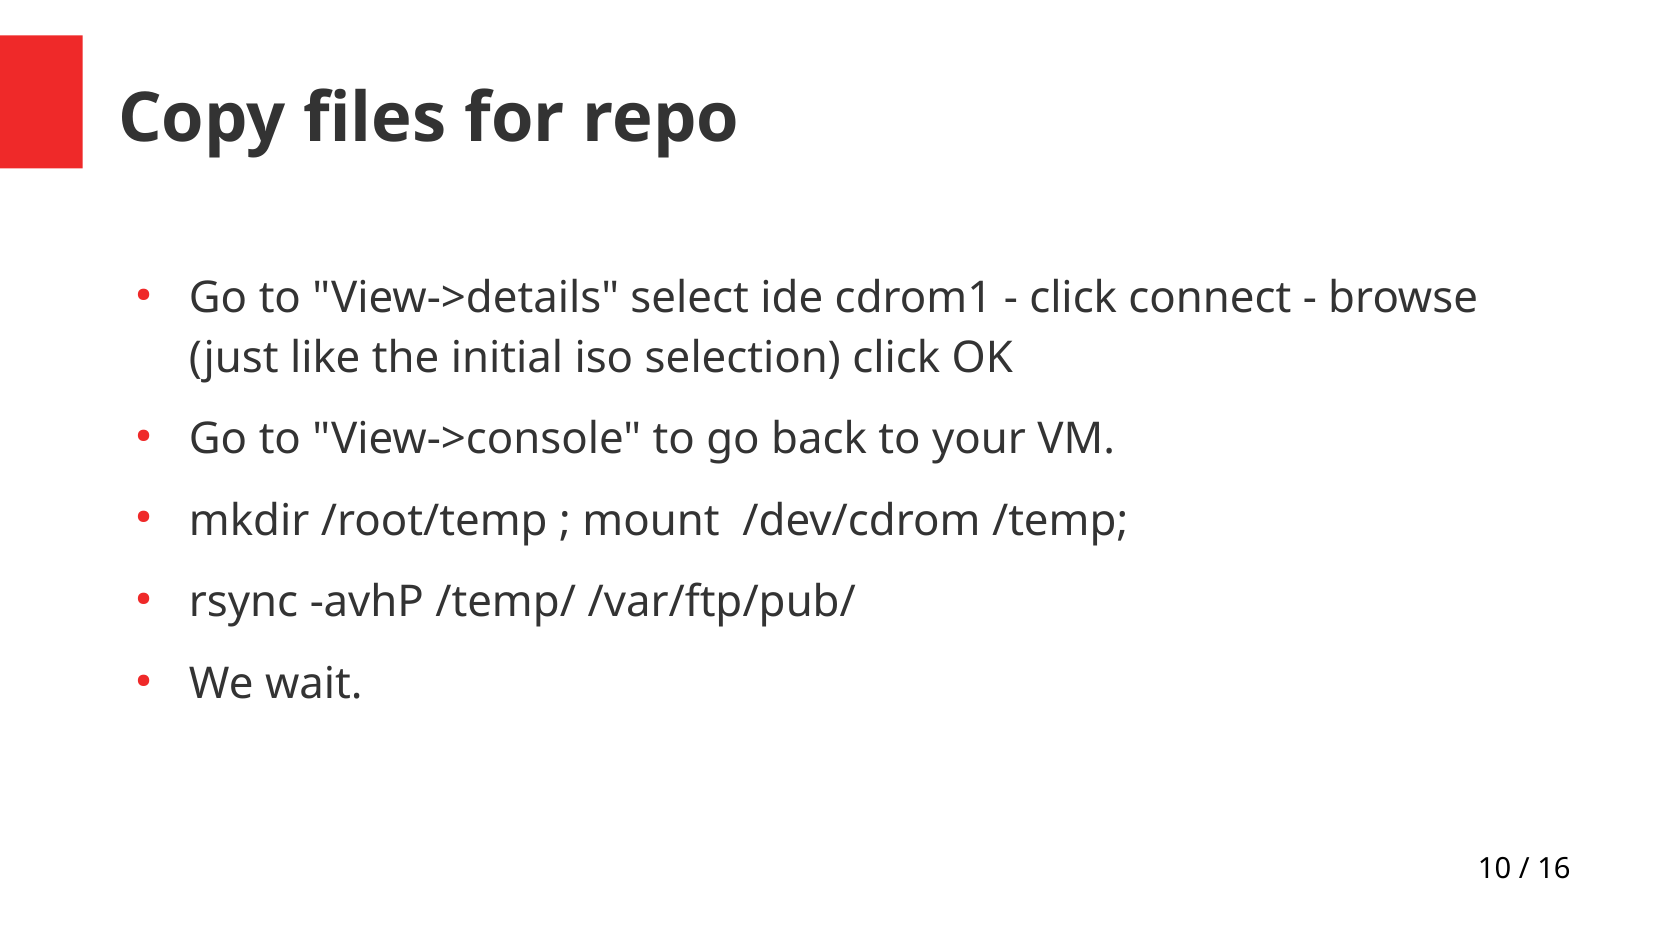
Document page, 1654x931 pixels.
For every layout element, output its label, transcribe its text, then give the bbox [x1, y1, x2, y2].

title Copy files for repo [118, 37, 1571, 193]
list Go to "View->details" select ide cdrom1 - click connect - browse (just like the initial iso selection) click OK Go to "View->console" to go back to your VM. mkdir /root/temp ; mount /dev/cdrom /temp; rsync -avhP /temp/ /var/ftp/pub/ We wait. [118, 265, 1536, 806]
